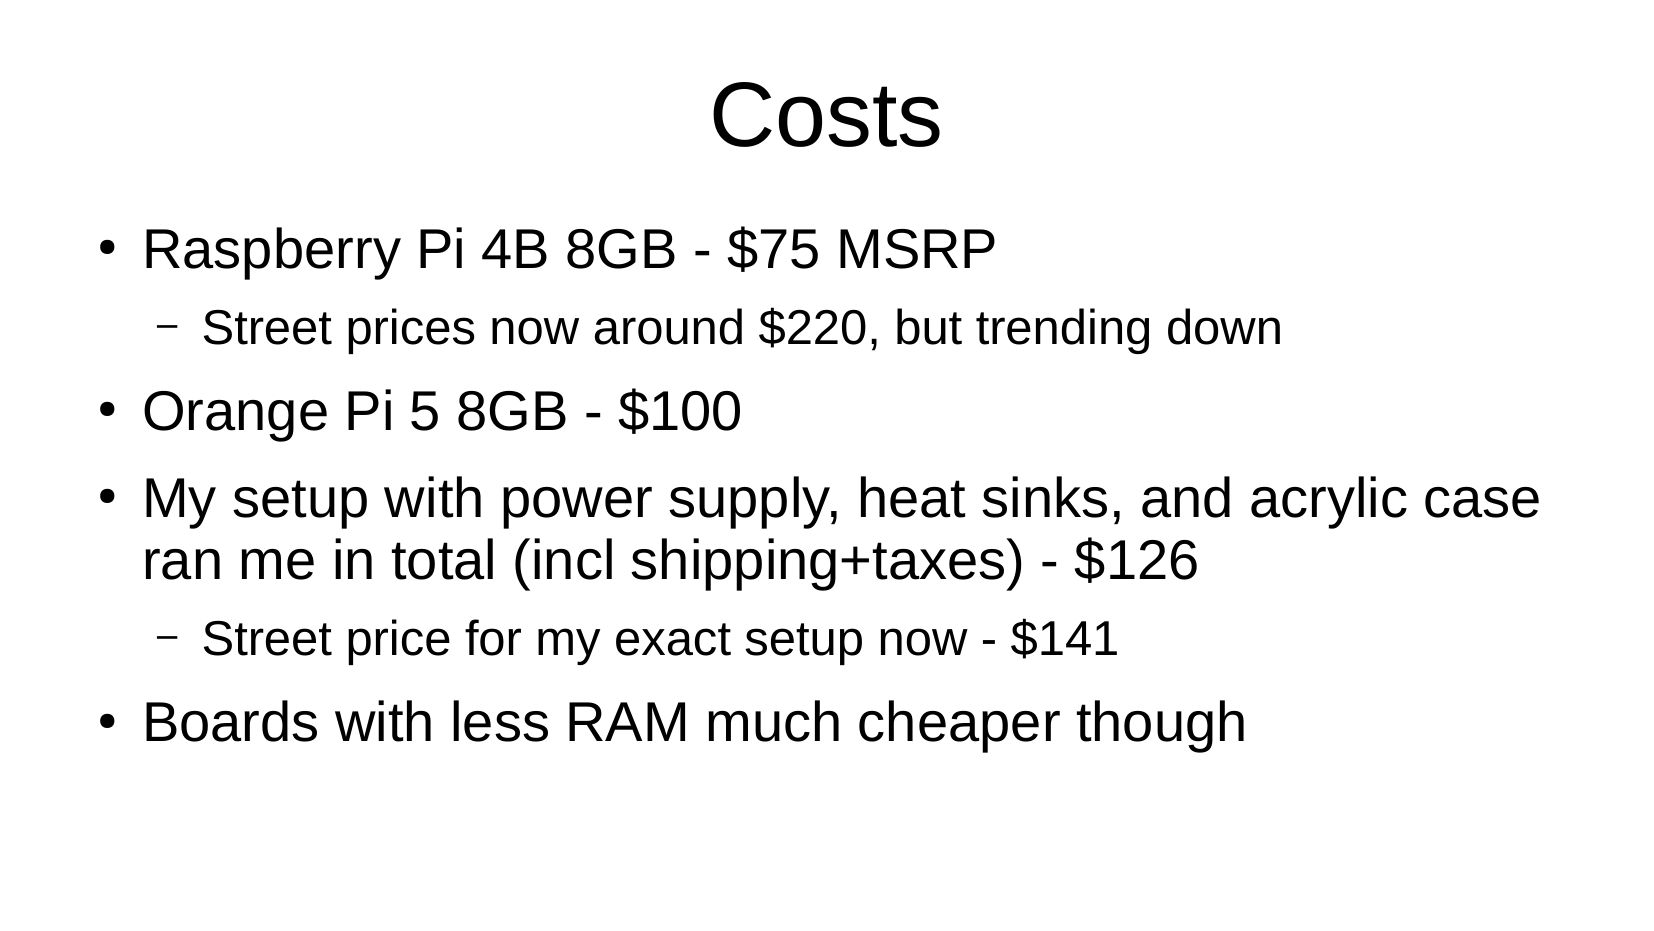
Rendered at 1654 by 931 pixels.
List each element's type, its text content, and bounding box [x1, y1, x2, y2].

list Raspberry Pi 4B 8GB - $75 MSRP Street prices now around $220, but trending down Orange Pi 5 8GB - $100 My setup with power supply, heat sinks, and acrylic case ran me in total (incl shipping+taxes) - $126 Street price for my exact setup now - $141 Boards with less RAM much cheaper though [82, 217, 1571, 758]
title Costs [82, 37, 1571, 193]
